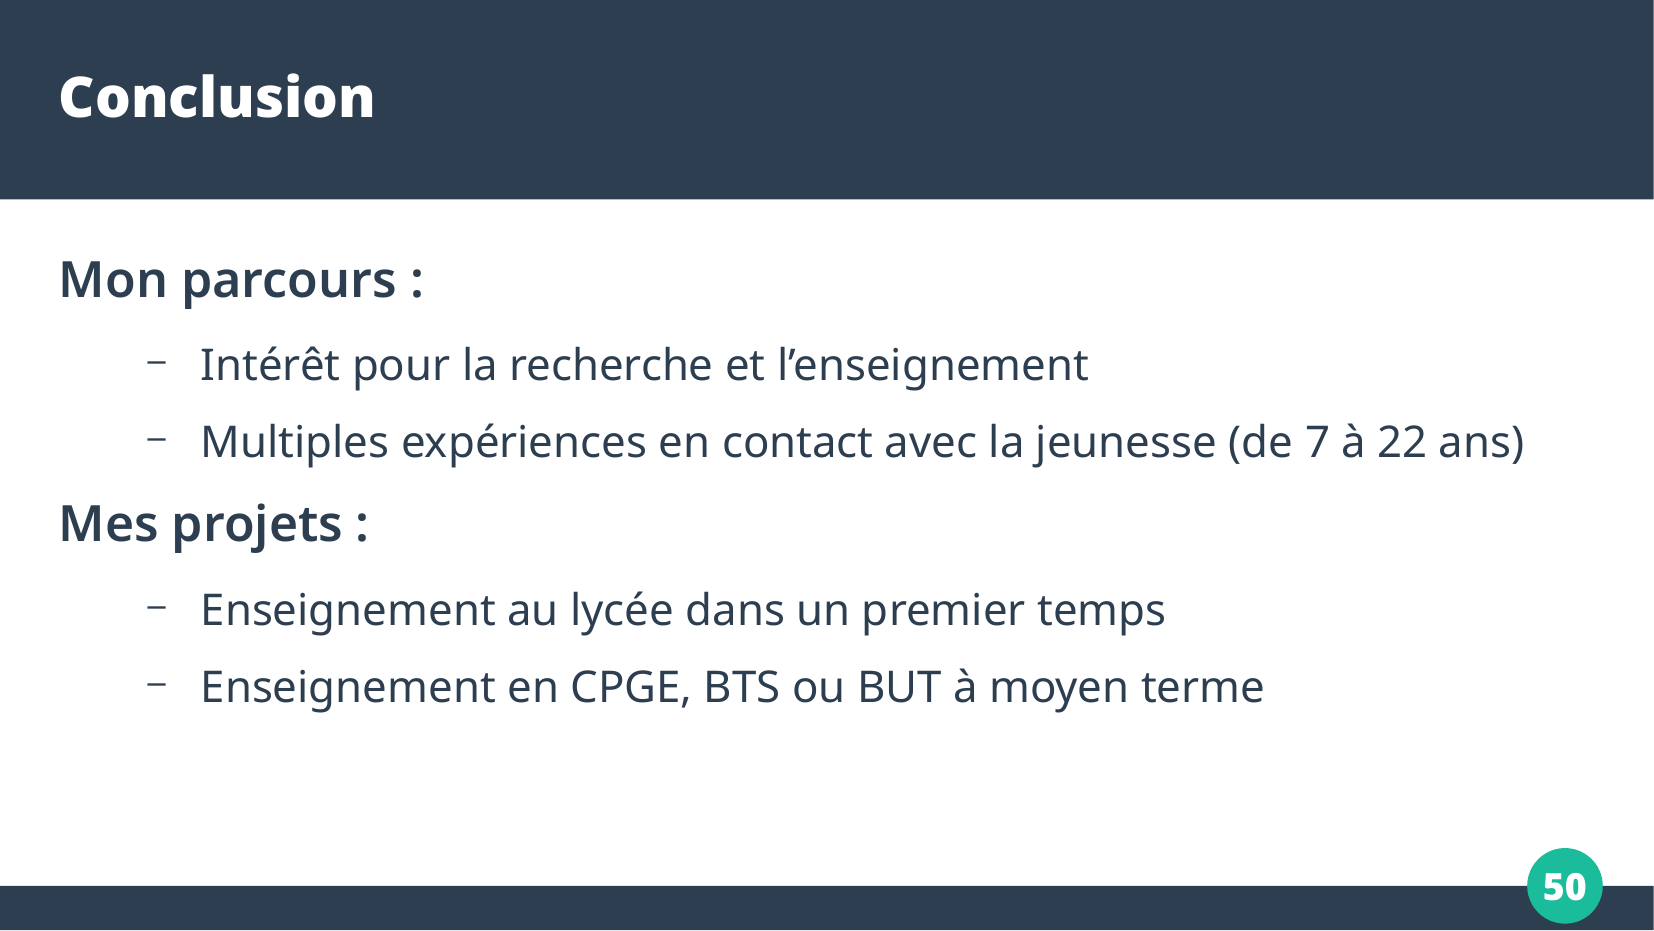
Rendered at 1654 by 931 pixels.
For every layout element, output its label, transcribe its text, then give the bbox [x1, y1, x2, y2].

list Mon parcours : Intérêt pour la recherche et l’enseignement Multiples expériences en contact avec la jeunesse (de 7 à 22 ans) Mes projets : Enseignement au lycée dans un premier temps Enseignement en CPGE, BTS ou BUT à moyen terme [59, 243, 1595, 864]
title Conclusion [59, 37, 1595, 155]
